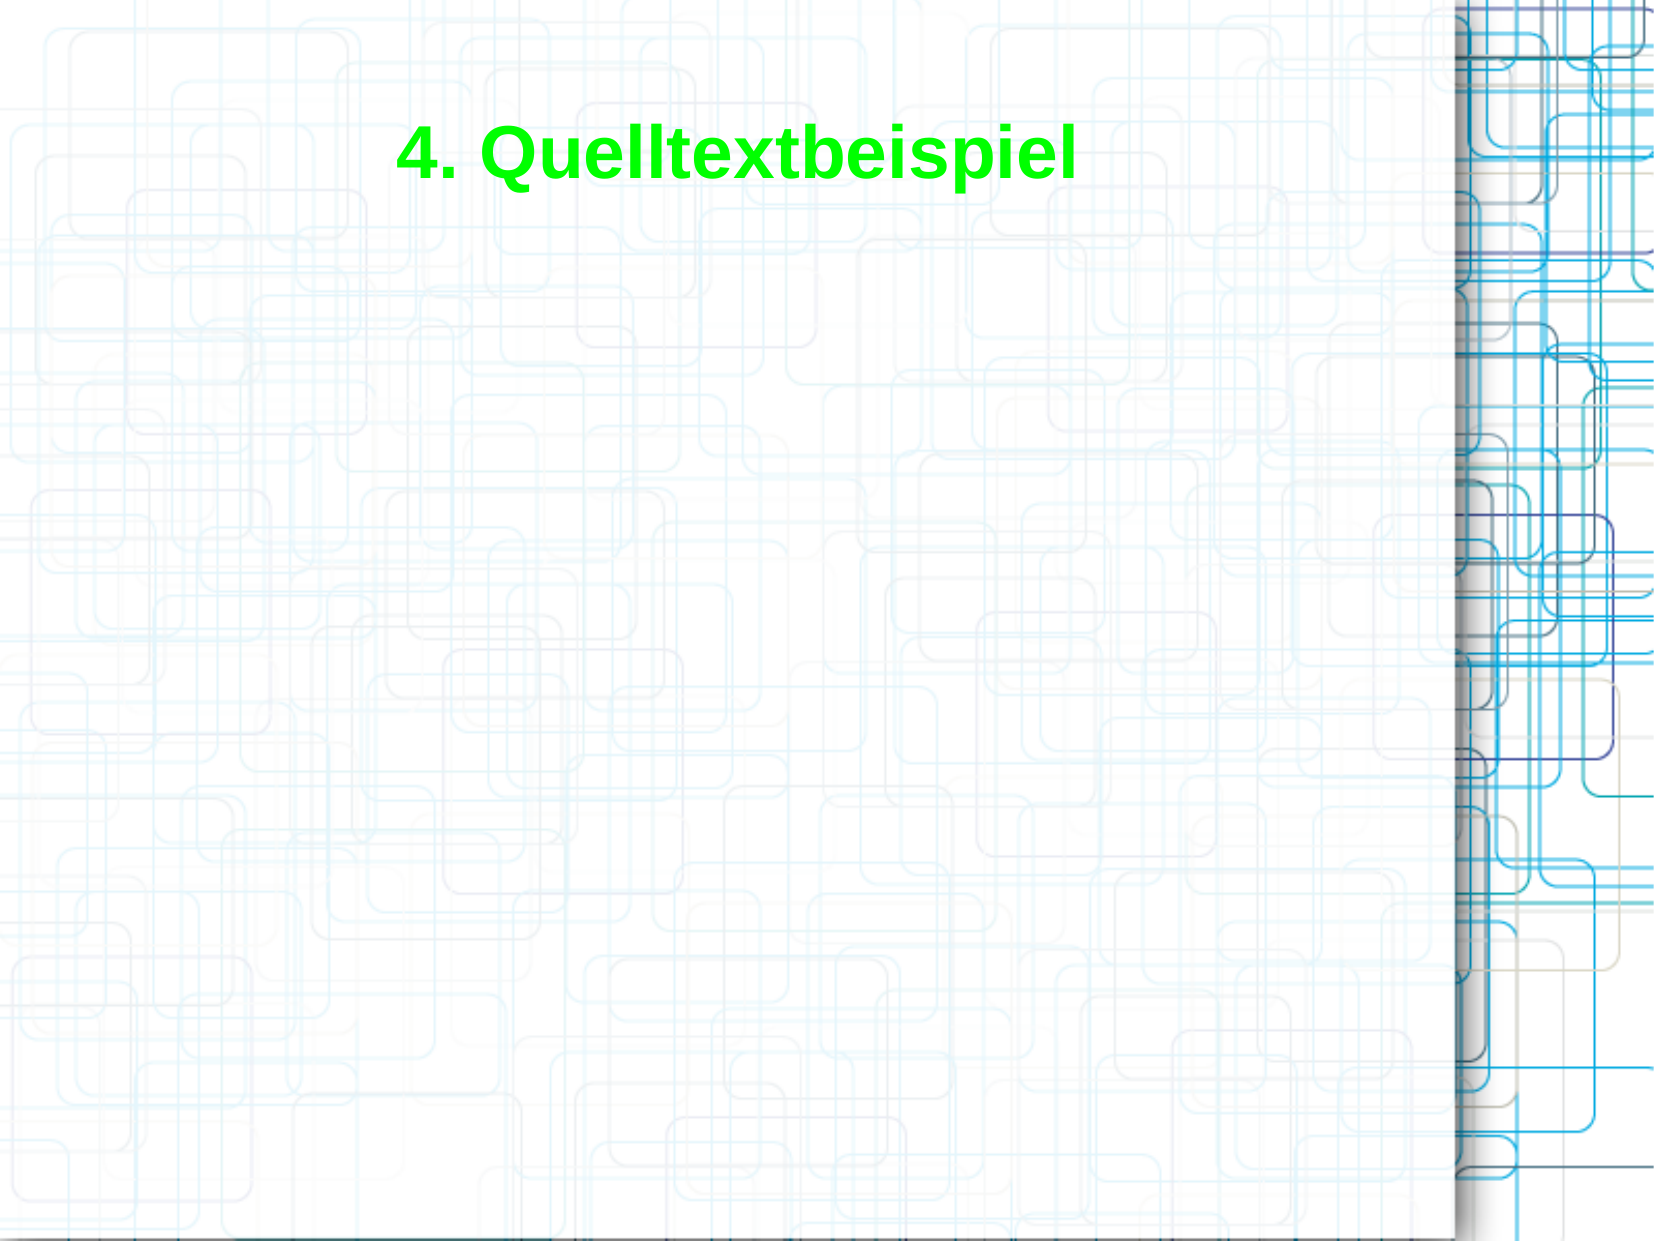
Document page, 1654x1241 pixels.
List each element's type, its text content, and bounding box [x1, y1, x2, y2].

title 4. Quelltextbeispiel [59, 49, 1418, 257]
picture [0, 0, 1654, 1241]
